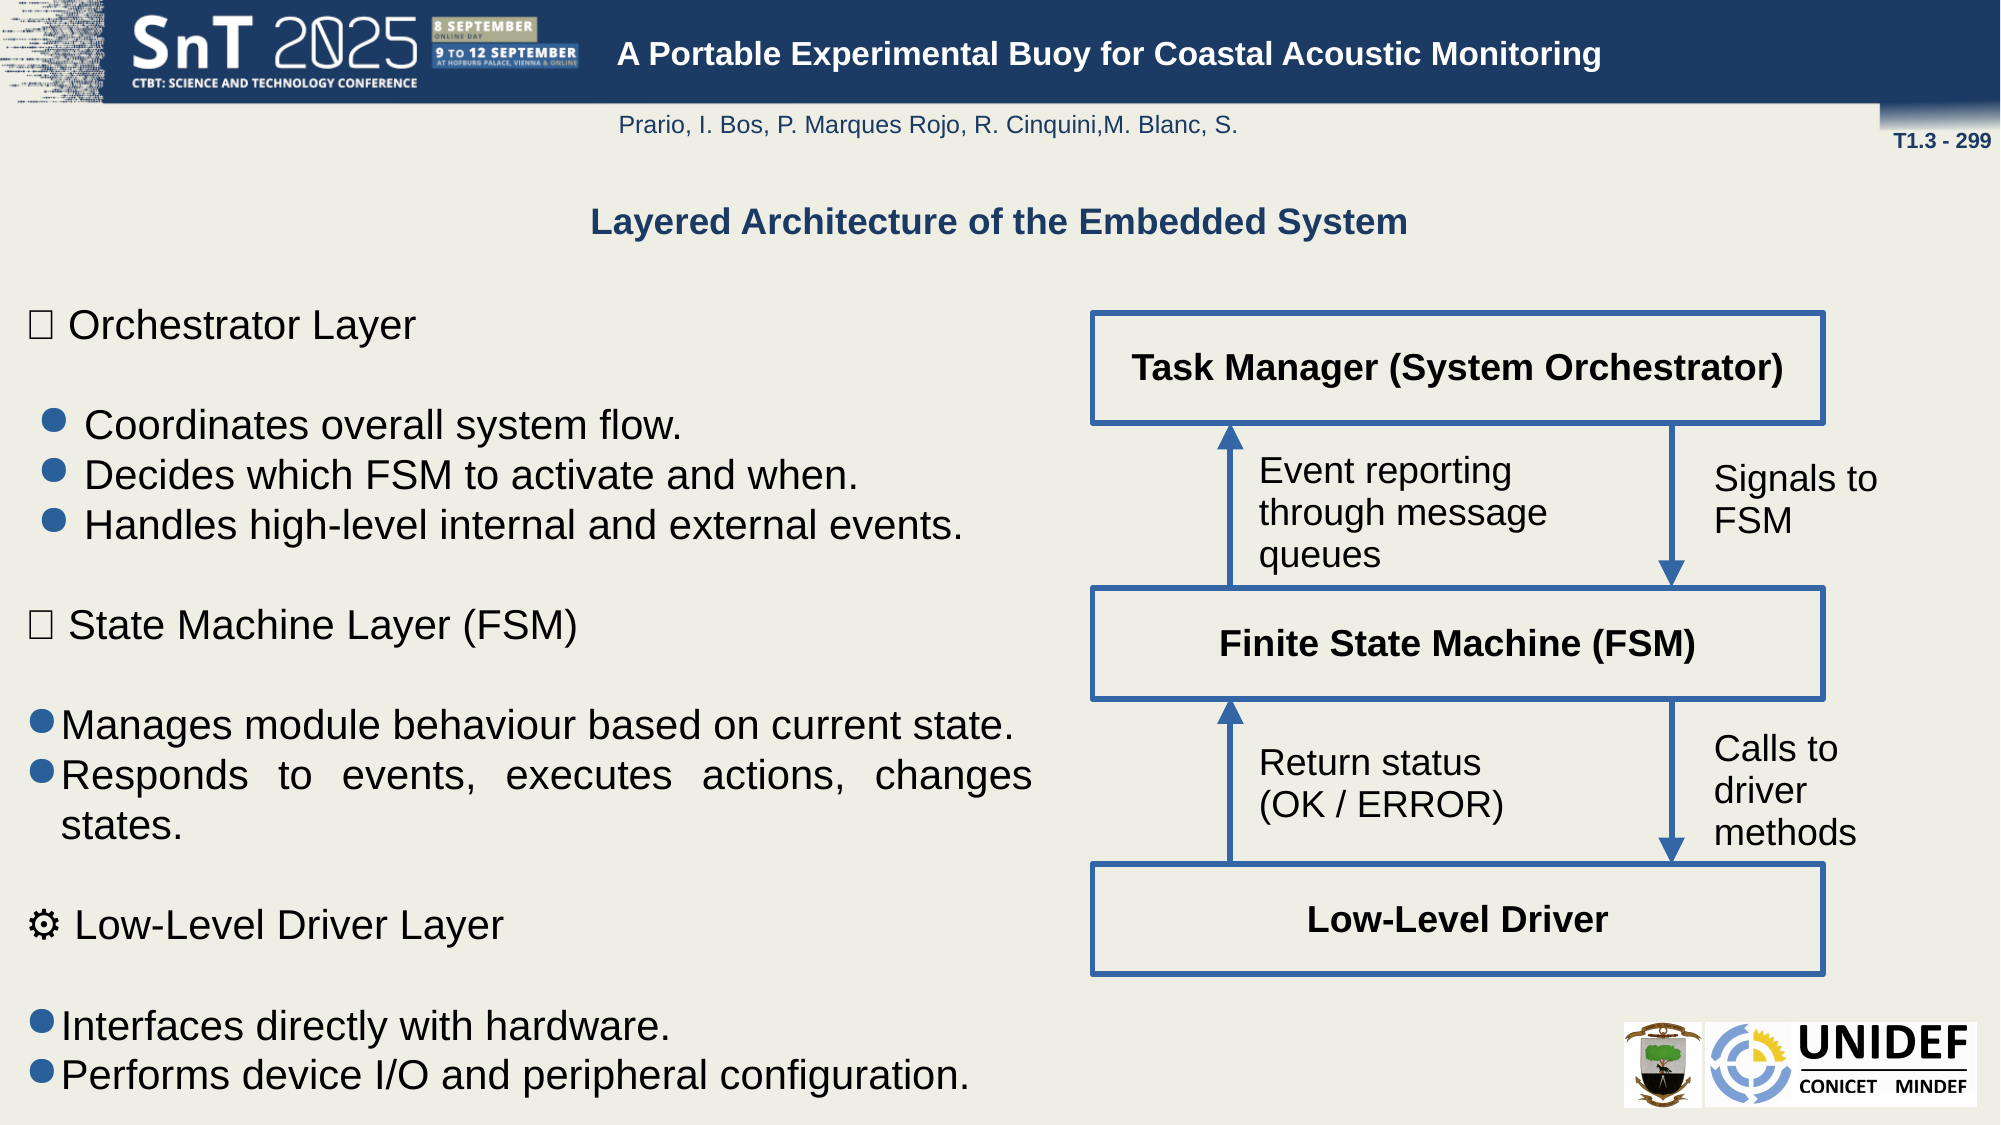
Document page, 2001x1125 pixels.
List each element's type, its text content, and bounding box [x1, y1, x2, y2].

text_box Layered Architecture of the Embedded System [26, 195, 1974, 250]
text_box A Portable Experimental Buoy for Coastal Acoustic Monitoring [616, 11, 1869, 93]
text_box Return status (OK / ERROR) [1244, 734, 1631, 834]
text_box Low-Level Driver [1092, 864, 1824, 975]
picture [0, 0, 2001, 1125]
text_box Task Manager (System Orchestrator) [1092, 312, 1824, 423]
text_box T1.3 - 299 [1884, 0, 2000, 154]
text_box Prario, I. Bos, P. Marques Rojo, R. Cinquini,M. Blanc, S. [618, 108, 1869, 170]
text_box Finite State Machine (FSM) [1092, 588, 1824, 699]
text_box Calls to driver methods [1699, 720, 1948, 861]
text_box Event reporting through message queues [1244, 442, 1631, 583]
text_box Signals to FSM [1699, 450, 1948, 550]
text_box 🔝 Orchestrator Layer Coordinates overall system flow. Decides which FSM to activate and when. Handles high-level internal and external events. 🔁 State Machine Layer (FSM) Manages module behaviour based on current state. Responds to events, executes actions, changes states. ⚙️ Low-Level Driver Layer Interfaces directly with hardware. Performs device I/O and peripheral configuration. [25, 297, 1034, 919]
